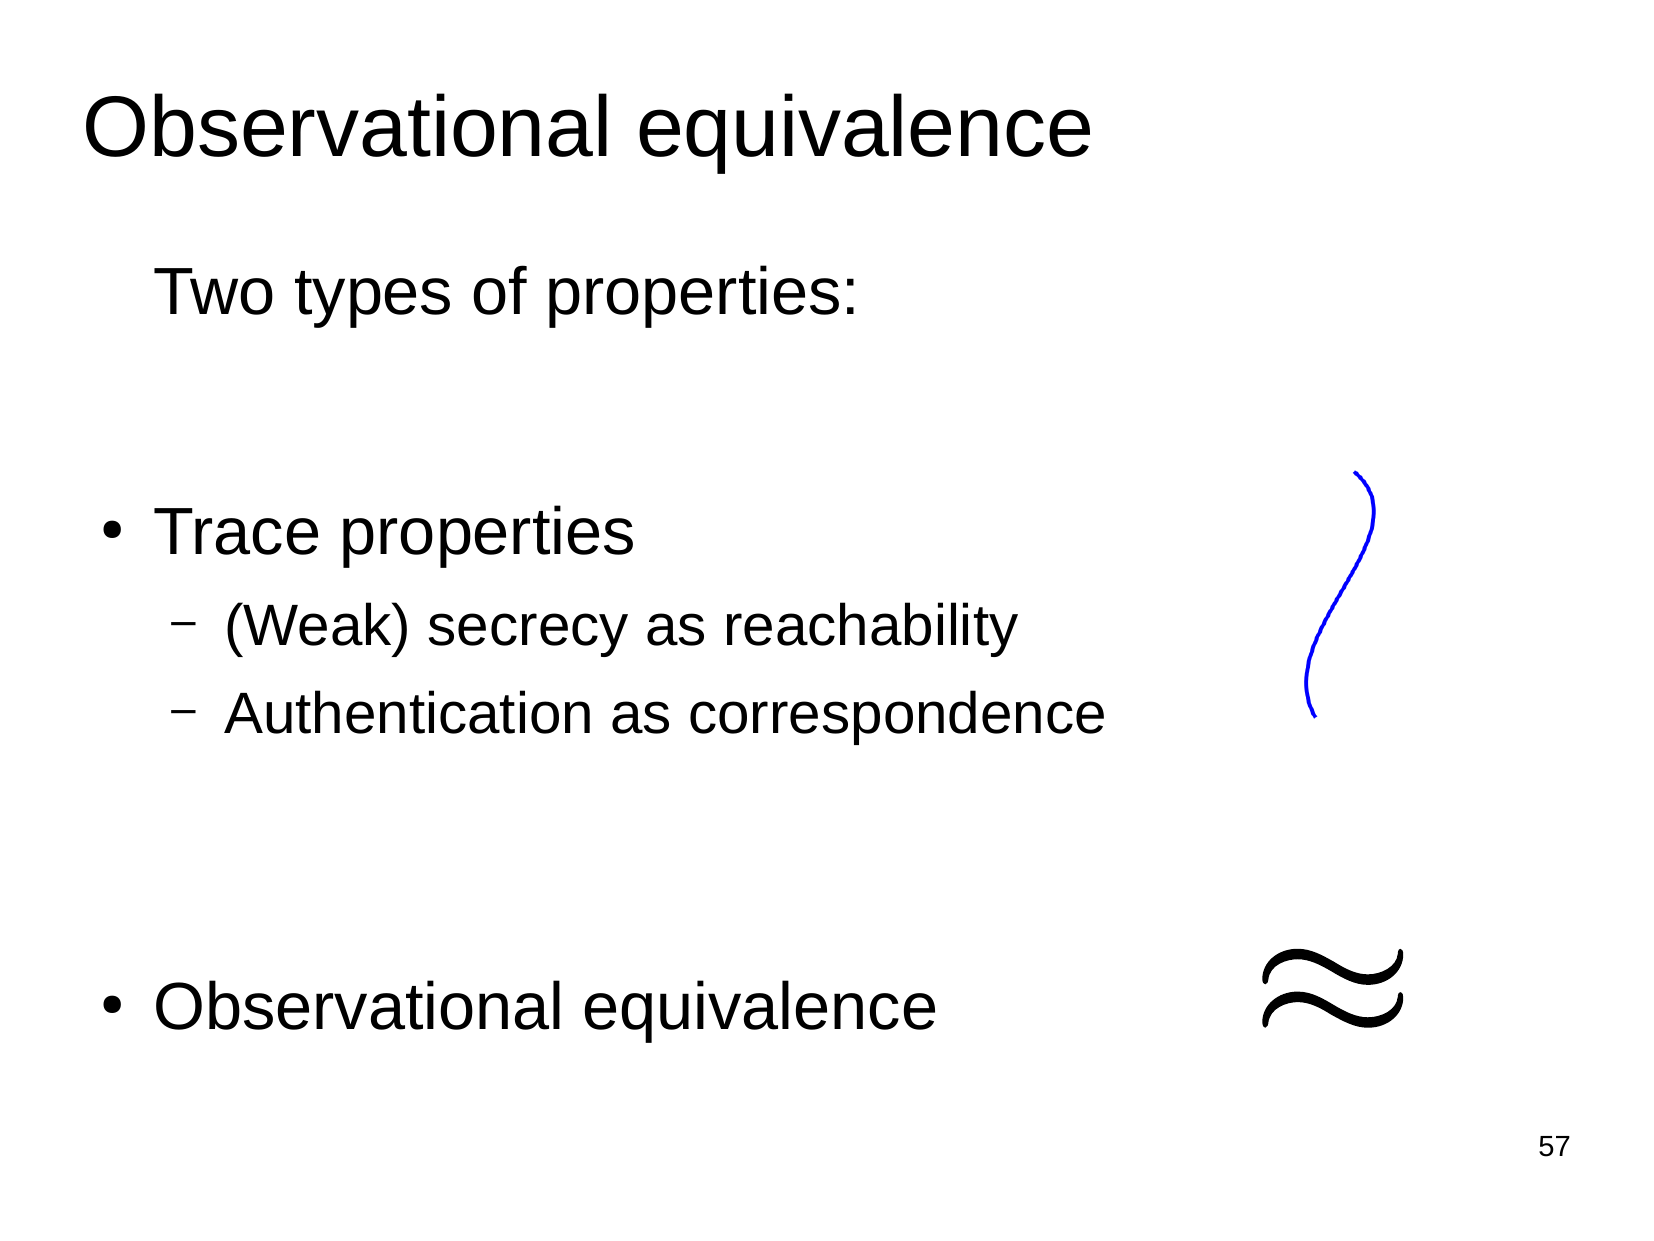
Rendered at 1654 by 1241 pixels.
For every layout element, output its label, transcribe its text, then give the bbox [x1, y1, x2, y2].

title Observational equivalence [82, 49, 1571, 204]
list Two types of properties: Trace properties (Weak) secrecy as reachability Authentication as correspondence Observational equivalence [82, 253, 1571, 1118]
picture [1194, 448, 1471, 760]
text_box [1250, 948, 1415, 1036]
